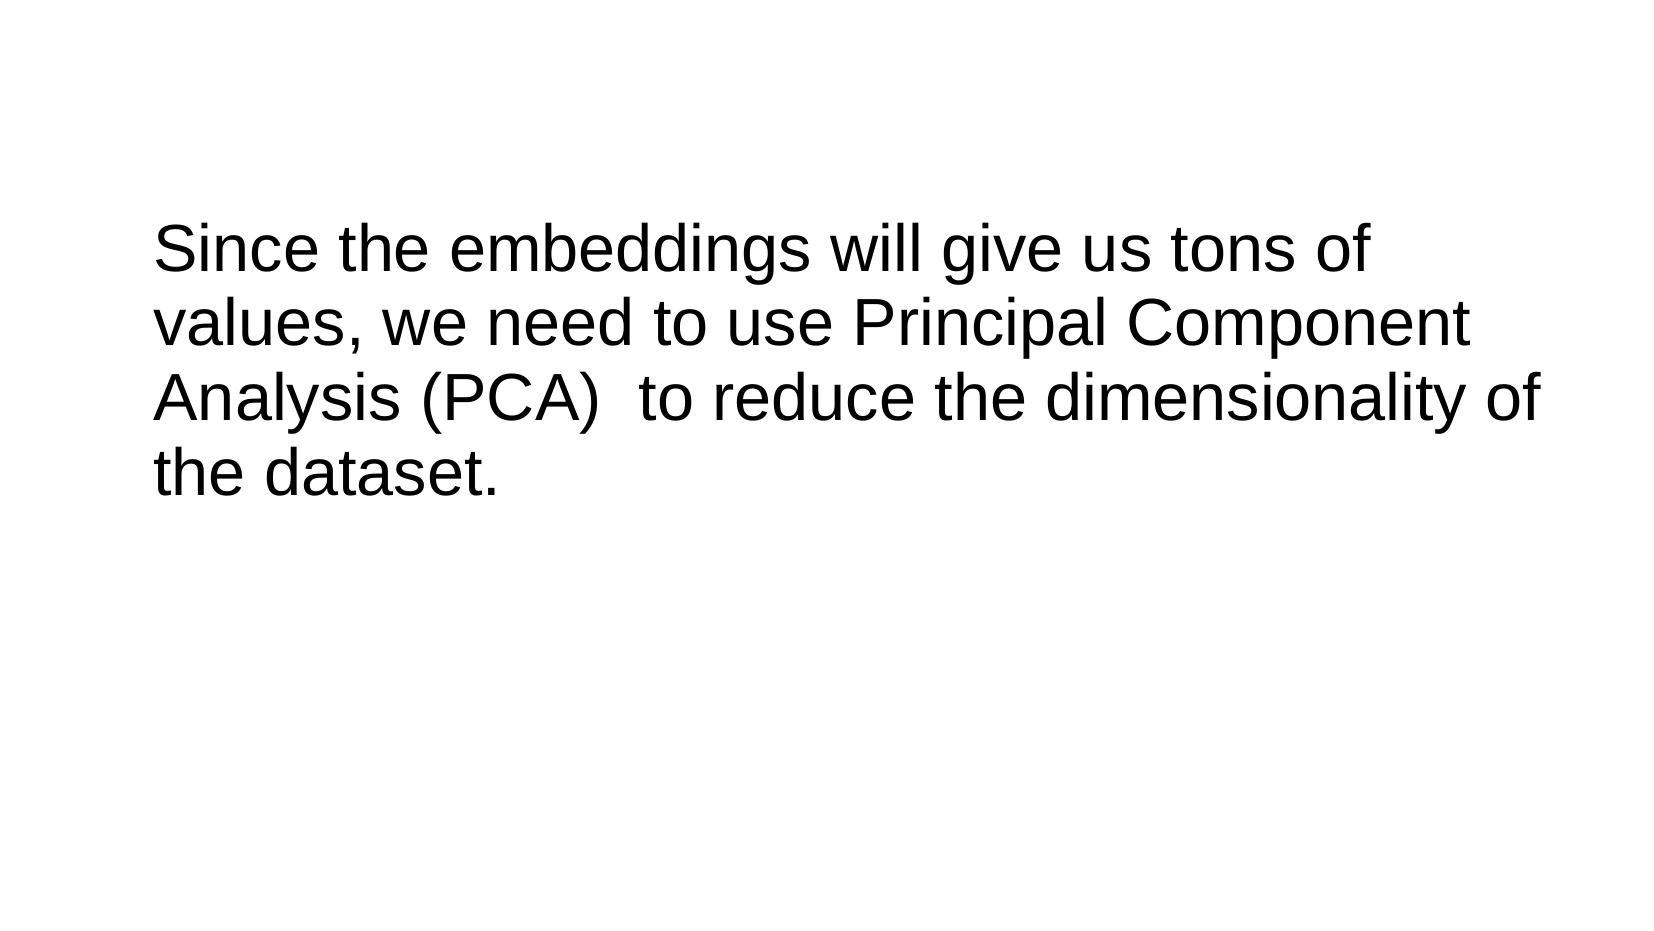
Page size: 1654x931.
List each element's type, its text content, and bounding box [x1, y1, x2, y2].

list Since the embeddings will give us tons of values, we need to use Principal Component Analysis (PCA) to reduce the dimensionality of the dataset. [82, 210, 1571, 751]
